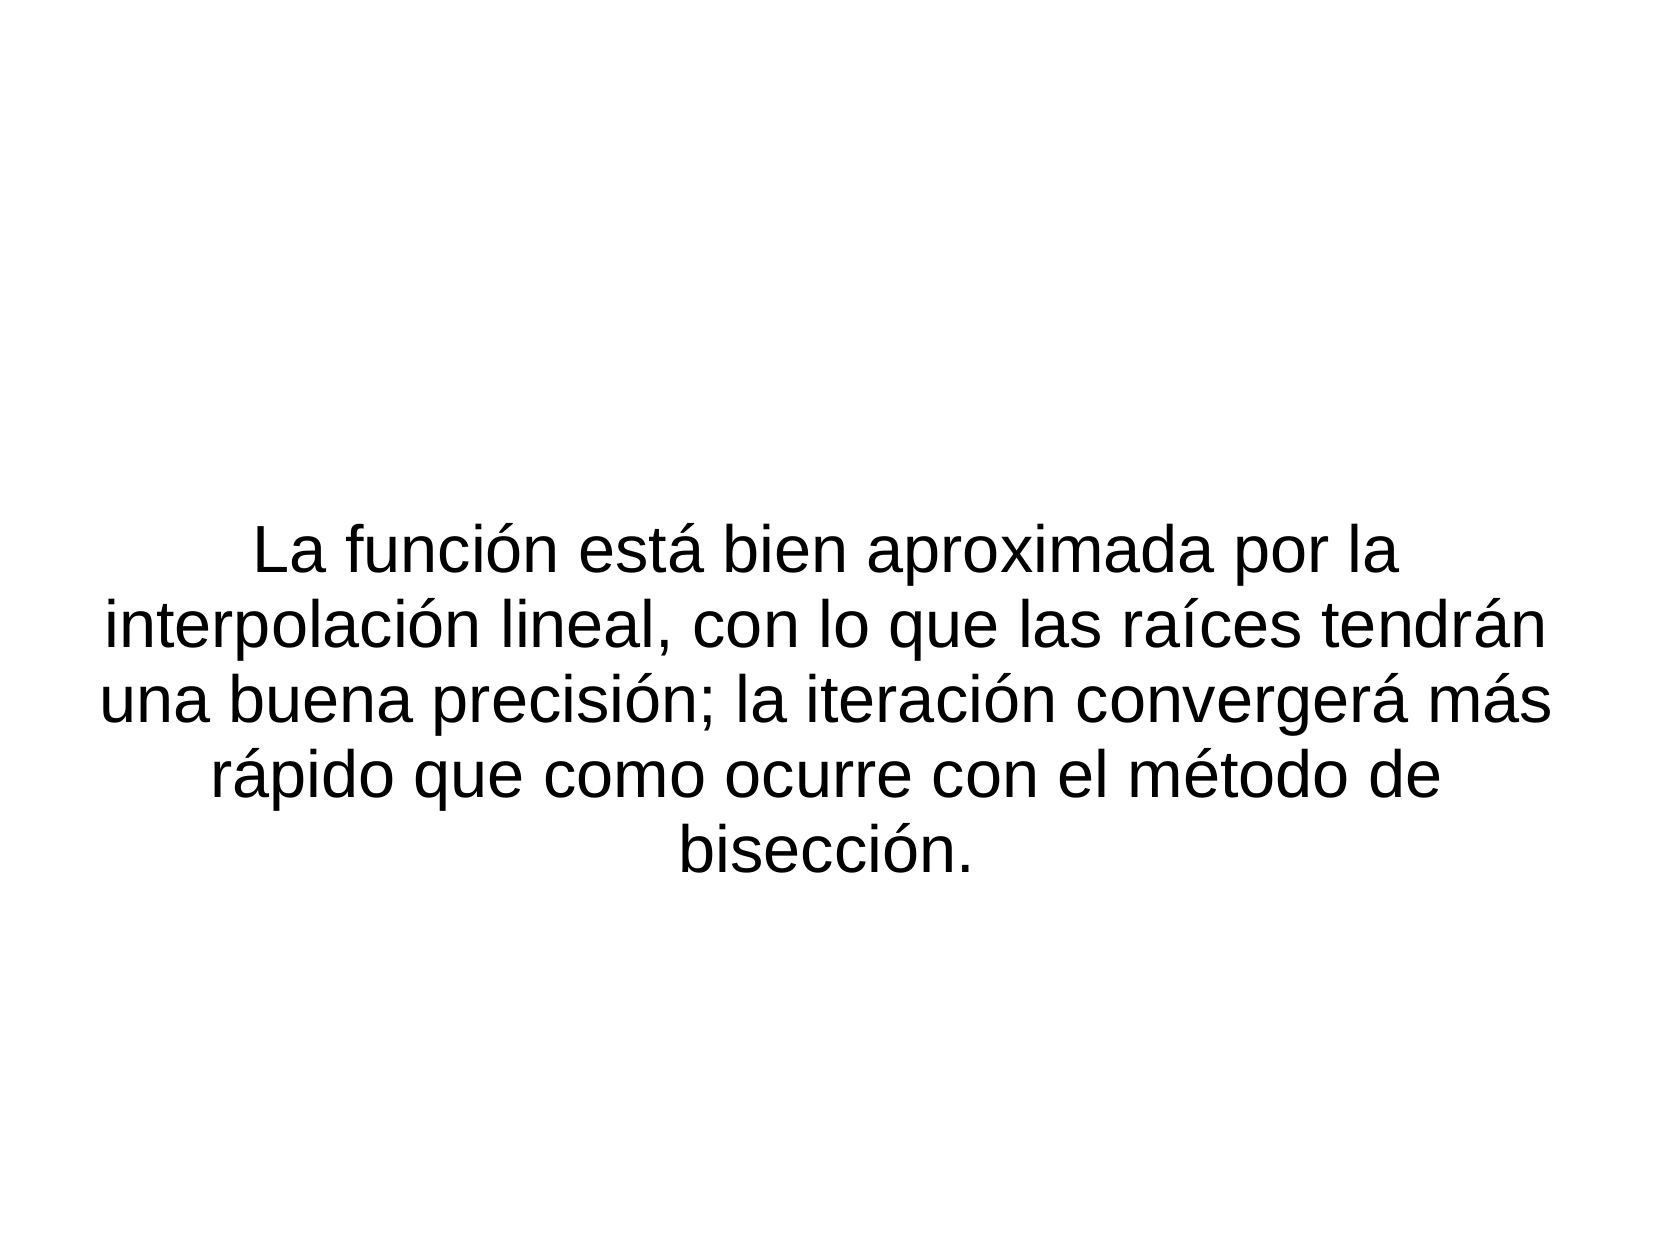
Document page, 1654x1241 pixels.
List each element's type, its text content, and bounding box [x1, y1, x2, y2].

subtitle La función está bien aproximada por la interpolación lineal, con lo que las raíces tendrán una buena precisión; la iteración convergerá más rápido que como ocurre con el método de bisección. [82, 297, 1571, 1102]
